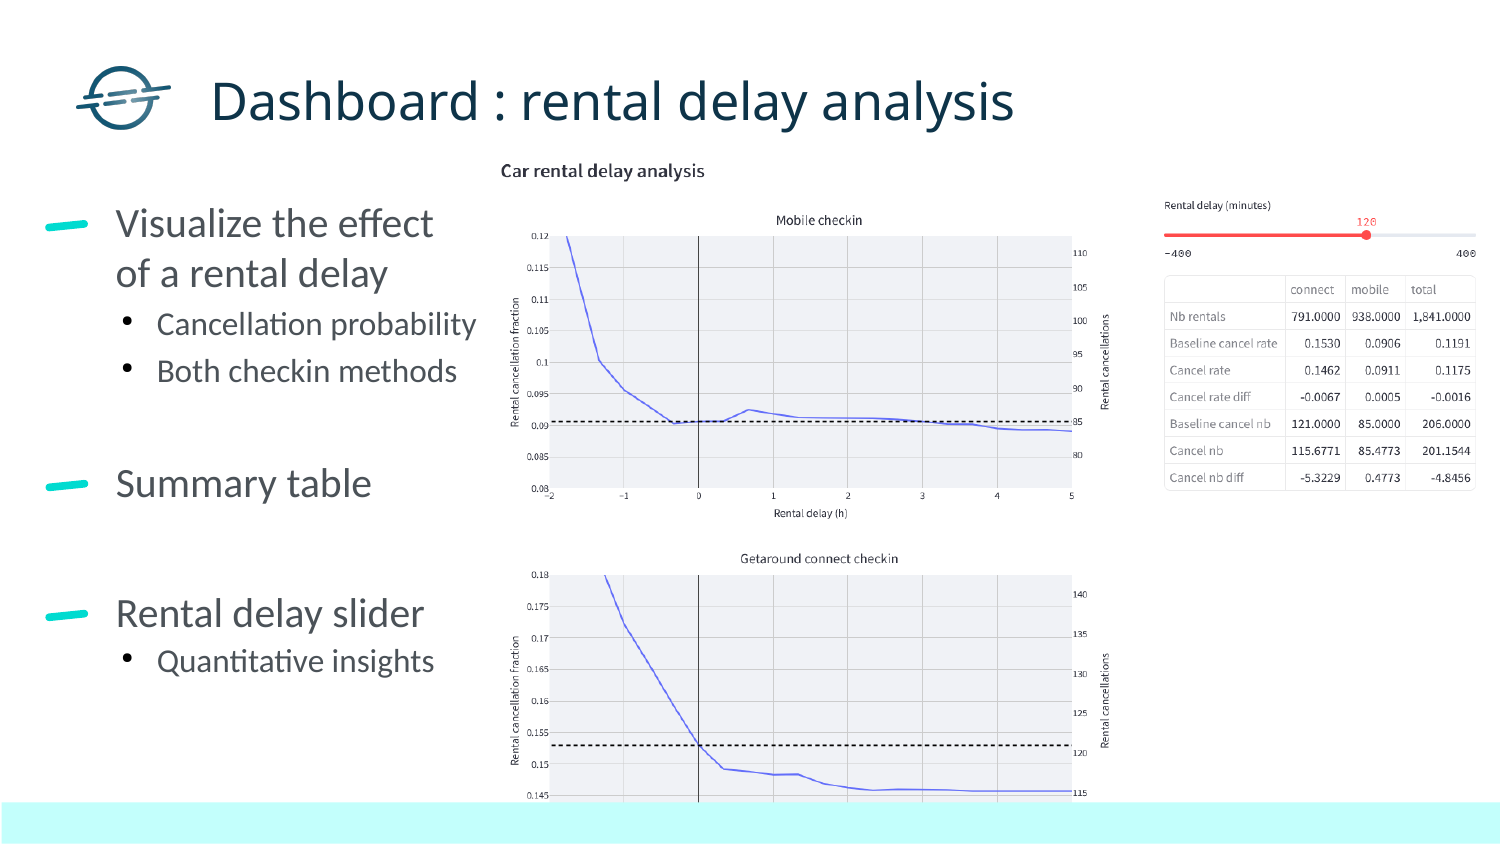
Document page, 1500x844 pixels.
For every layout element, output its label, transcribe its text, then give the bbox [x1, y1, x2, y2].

text_box [45, 479, 89, 492]
picture [76, 66, 171, 130]
text_box [1, 802, 1500, 844]
title Rental delay slider [100, 570, 494, 659]
title Cancellation probability [106, 287, 494, 359]
title Summary table [100, 440, 397, 523]
text_box [45, 220, 88, 232]
title Visualize the effect of a rental delay [100, 180, 488, 317]
picture [488, 155, 1493, 802]
title Quantitative insights [106, 623, 481, 687]
text_box [45, 609, 89, 622]
title Dashboard : rental delay analysis [195, 53, 1220, 141]
title Both checkin methods [106, 334, 481, 397]
